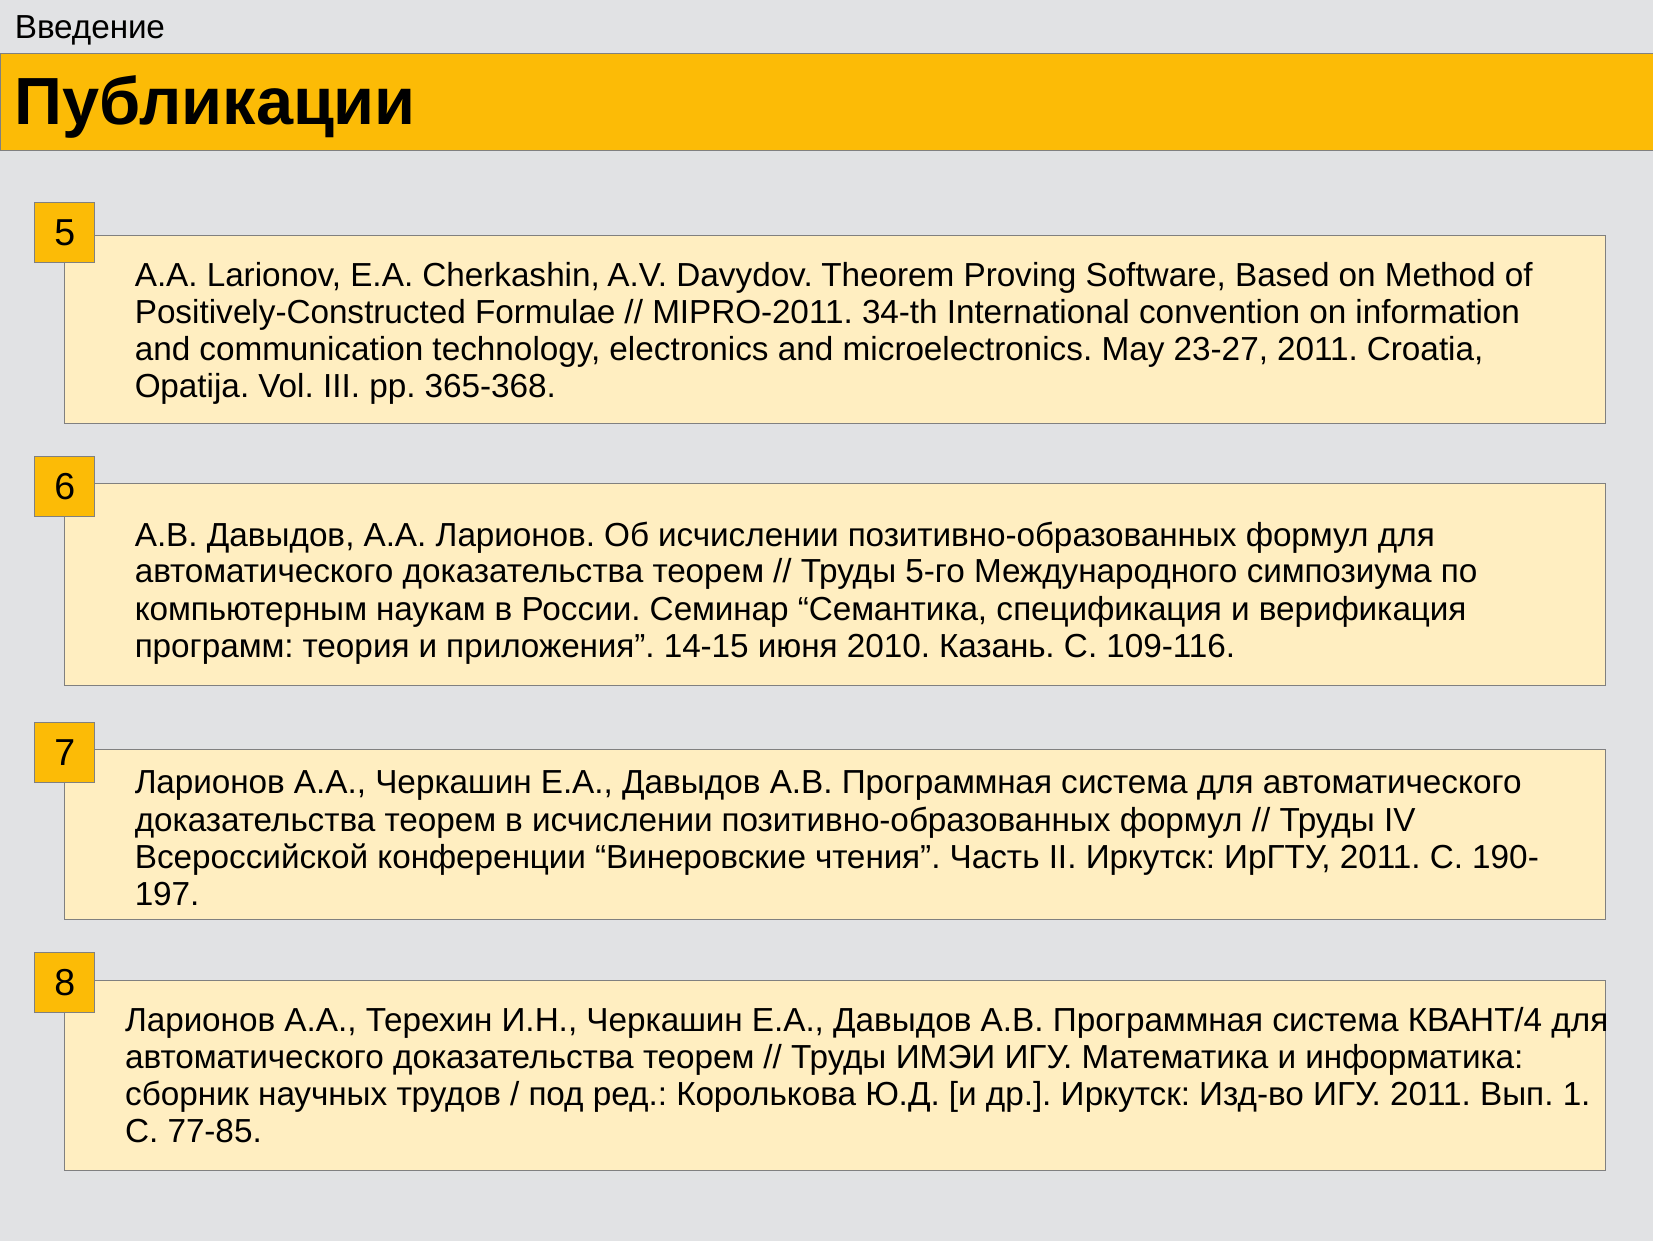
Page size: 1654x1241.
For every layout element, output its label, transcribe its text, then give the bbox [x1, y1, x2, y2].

text_box Ларионов А.А., Терехин И.Н., Черкашин Е.А., Давыдов А.В. Программная система КВАНТ/4 для автоматического доказательства теорем // Труды ИМЭИ ИГУ. Математика и информатика: сборник научных трудов / под ред.: Королькова Ю.Д. [и др.]. Иркутск: Изд-во ИГУ. 2011. Вып. 1. С. 77-85. [110, 994, 1626, 1134]
text_box 6 [34, 456, 95, 517]
text_box Введение [0, 1, 157, 58]
text_box [64, 483, 1606, 686]
text_box [64, 749, 1606, 920]
text_box A.A. Larionov, E.A. Cherkashin, A.V. Davydov. Theorem Proving Software, Based on Method of Positively-Constructed Formulae // MIPRO-2011. 34-th International convention on information and communication technology, electronics and microelectronics. May 23-27, 2011. Croatia, Opatija. Vol. III. pp. 365-368. [120, 248, 1576, 389]
text_box 8 [34, 952, 95, 1013]
text_box Ларионов А.А., Черкашин Е.А., Давыдов А.В. Программная система для автоматического доказательства теорем в исчислении позитивно-образованных формул // Труды IV Всероссийской конференции “Винеровские чтения”. Часть II. Иркутск: ИрГТУ, 2011. С. 190-197. [120, 756, 1606, 896]
text_box А.В. Давыдов, А.А. Ларионов. Об исчислении позитивно-образованных формул для автоматического доказательства теорем // Труды 5-го Международного симпозиума по компьютерным наукам в России. Семинар “Семантика, спецификация и верификация программ: теория и приложения”. 14-15 июня 2010. Казань. С. 109-116. [120, 508, 1576, 690]
text_box 7 [34, 722, 95, 783]
text_box [220, 1134, 229, 1140]
text_box 5 [34, 202, 95, 263]
text_box [64, 235, 1606, 424]
text_box [64, 980, 1606, 1171]
text_box Публикации [0, 53, 1653, 151]
